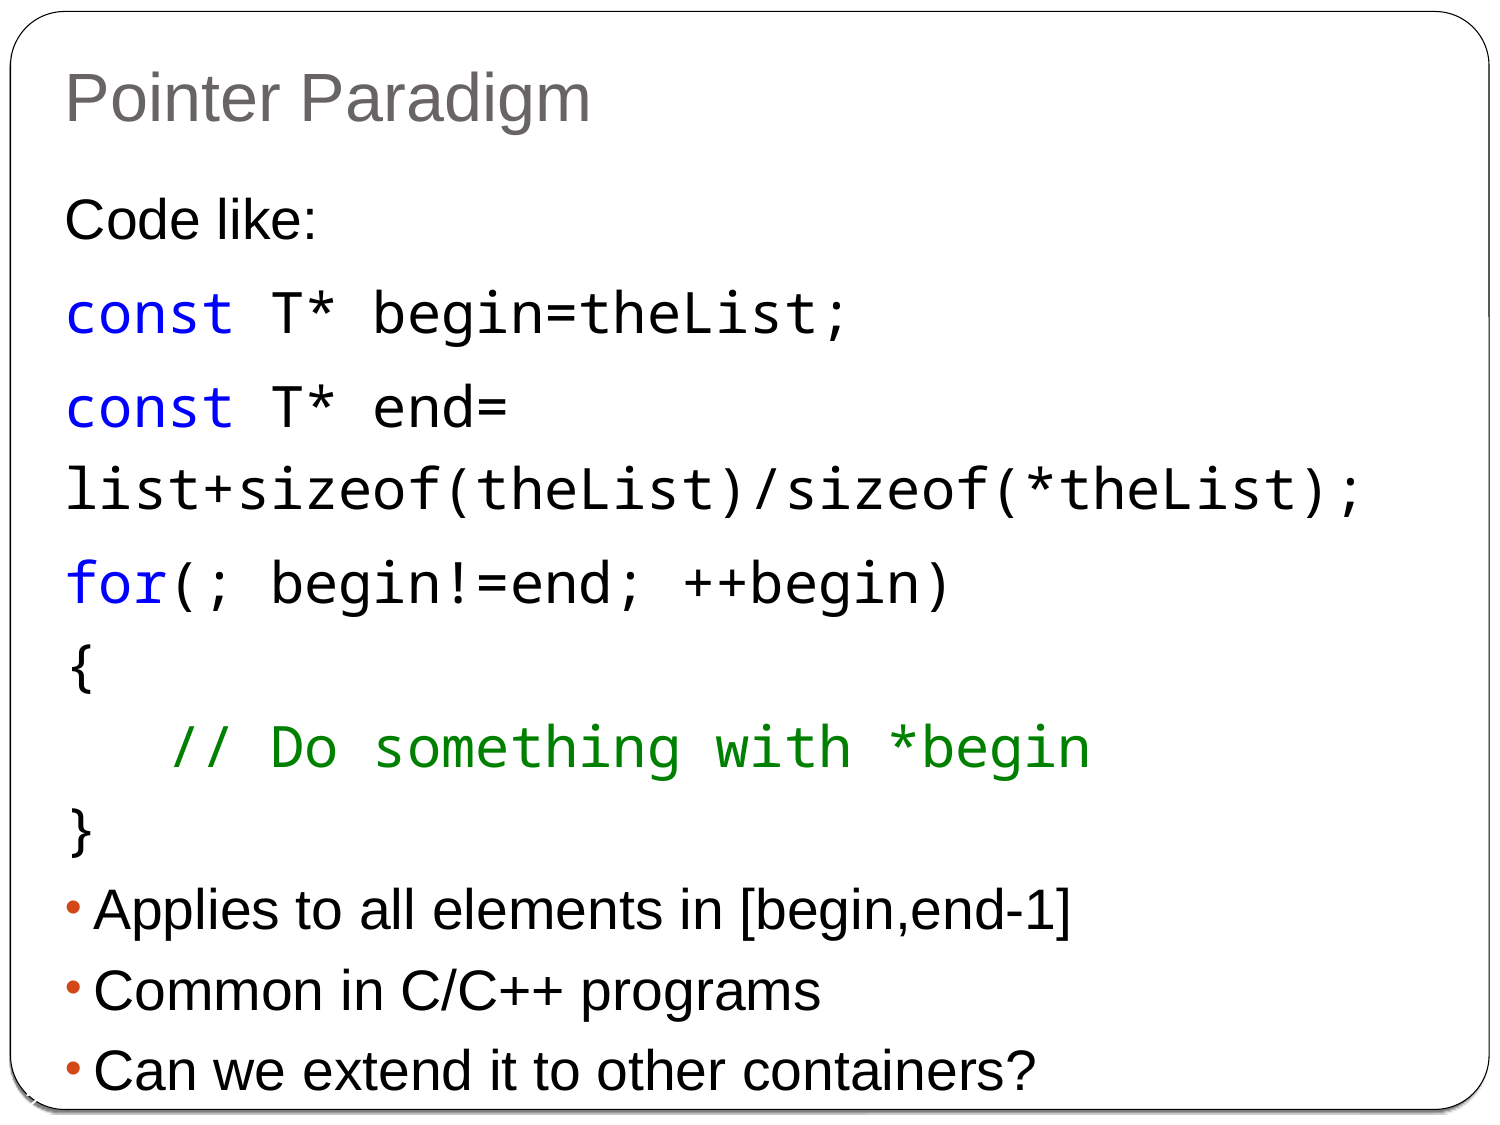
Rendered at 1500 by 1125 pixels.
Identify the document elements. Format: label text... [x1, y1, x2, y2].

list Code like: const T* begin=theList; const T* end= list+sizeof(theList)/sizeof(*theList); for(; begin!=end; ++begin) { // Do something with *begin } Applies to all elements in [begin,end-1] Common in C/C++ programs Can we extend it to other containers? [50, 174, 1488, 1113]
slide_number <number> [0, 1074, 50, 1125]
title Pointer Paradigm [50, 45, 1450, 150]
